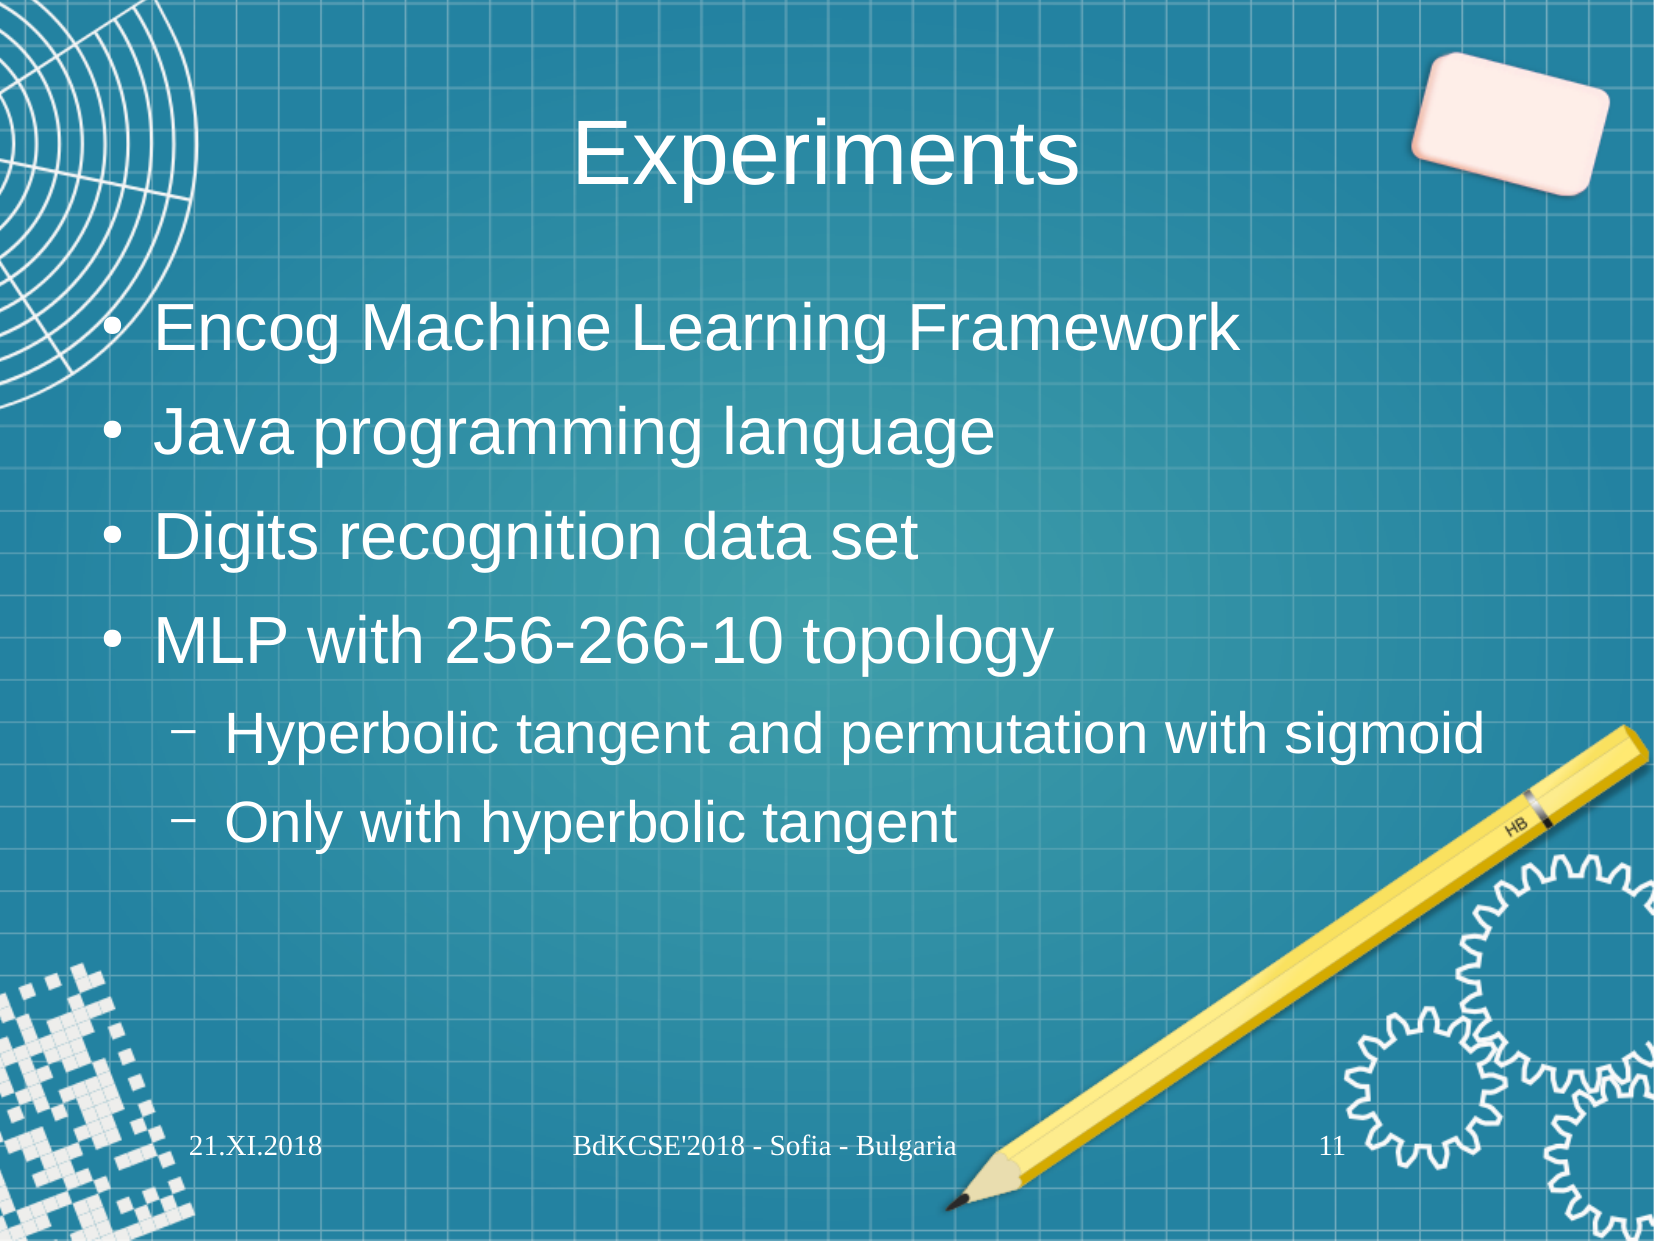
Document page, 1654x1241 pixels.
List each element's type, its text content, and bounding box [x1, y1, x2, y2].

list Encog Machine Learning Framework Java programming language Digits recognition data set MLP with 256-266-10 topology Hyperbolic tangent and permutation with sigmoid Only with hyperbolic tangent [82, 290, 1571, 1010]
picture [0, 0, 1654, 1241]
title Experiments [82, 49, 1571, 257]
